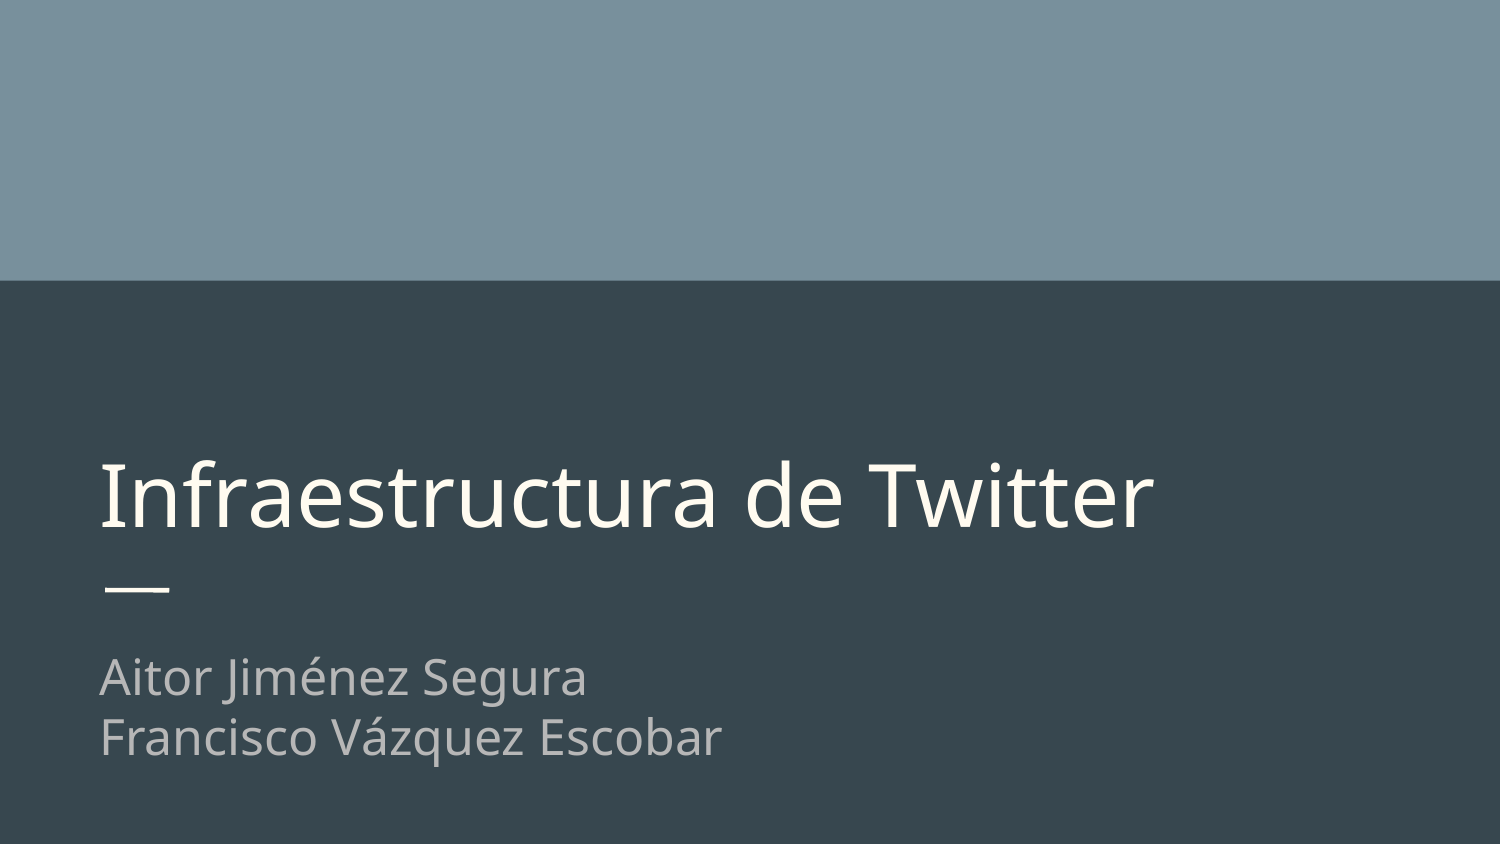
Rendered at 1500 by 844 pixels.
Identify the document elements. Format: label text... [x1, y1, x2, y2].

subtitle Aitor Jiménez Segura Francisco Vázquez Escobar [84, 630, 1416, 760]
title Infraestructura de Twitter [84, 310, 1416, 561]
